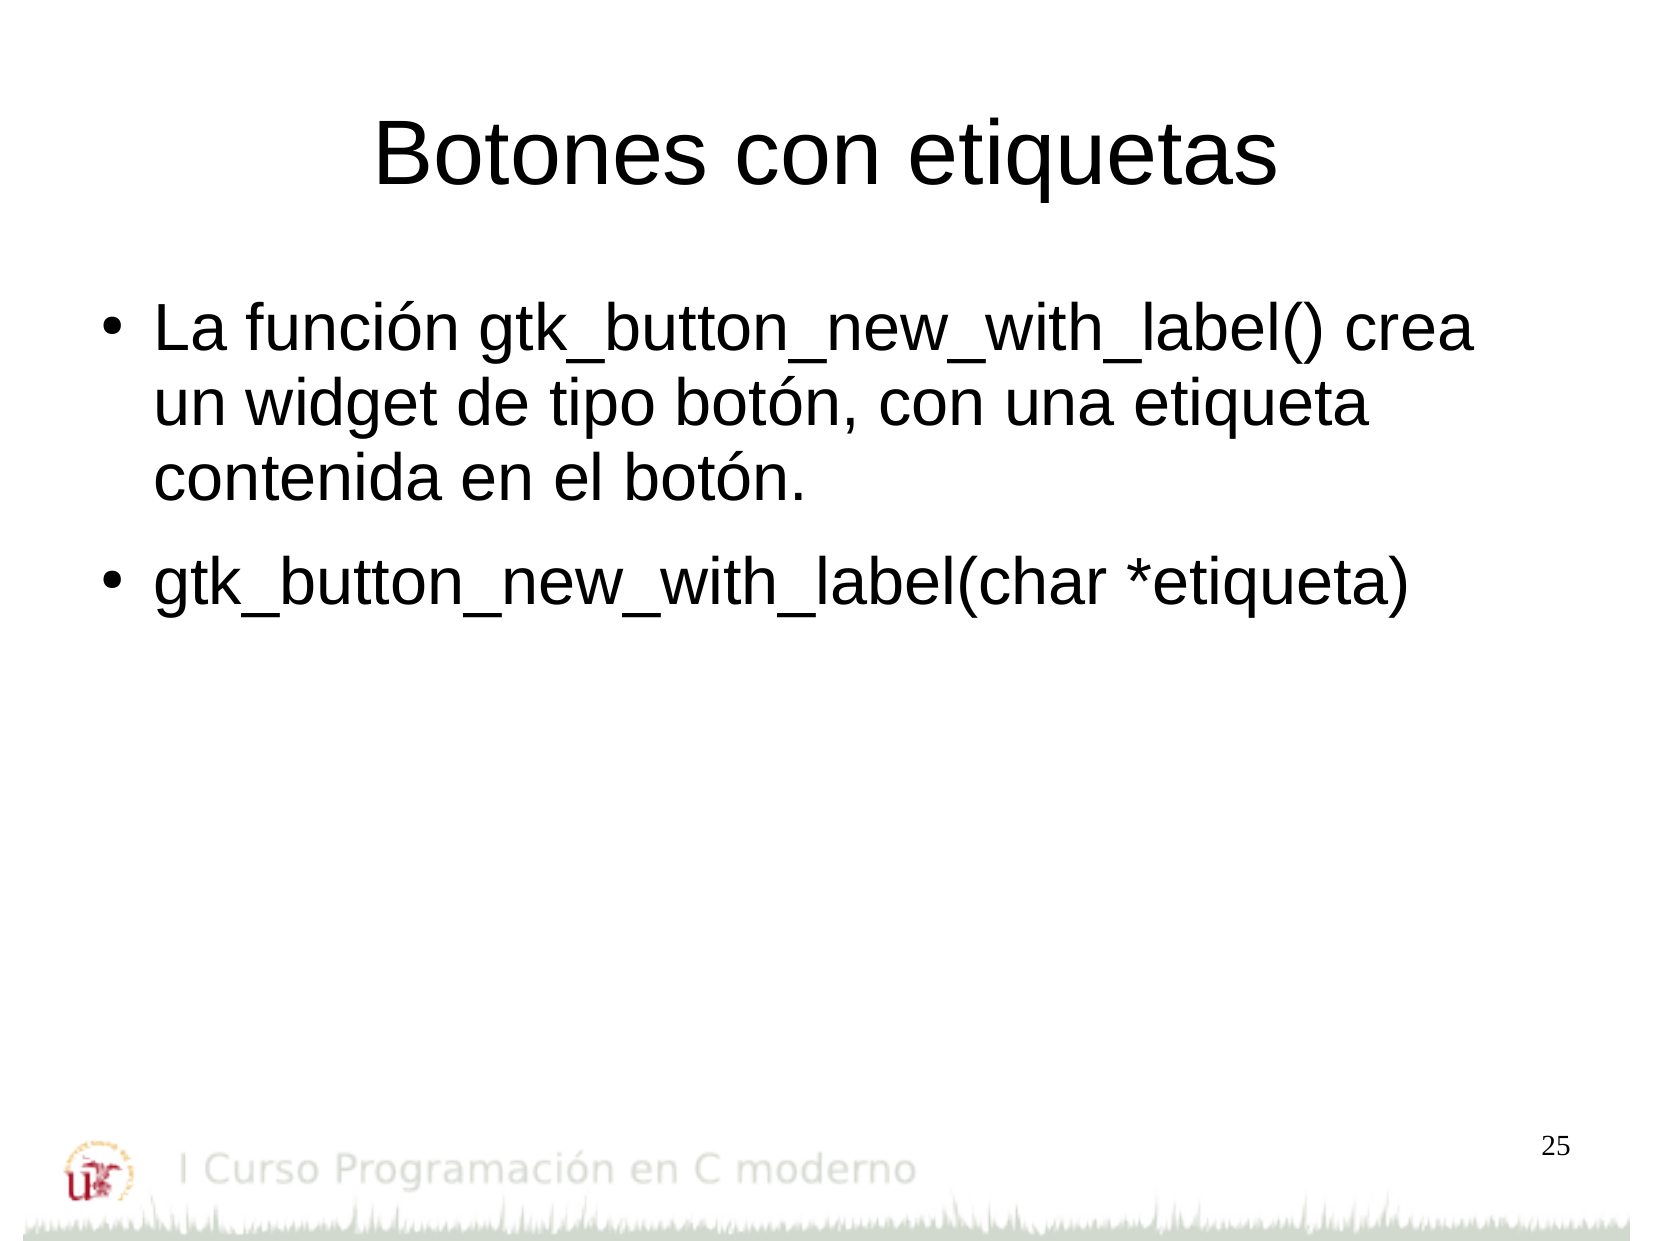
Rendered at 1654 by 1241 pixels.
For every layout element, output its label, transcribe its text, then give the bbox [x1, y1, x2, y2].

title Botones con etiquetas [82, 49, 1571, 257]
list La función gtk_button_new_with_label() crea un widget de tipo botón, con una etiqueta contenida en el botón. gtk_button_new_with_label(char *etiqueta) [82, 290, 1538, 1010]
picture [23, 1136, 1630, 1241]
